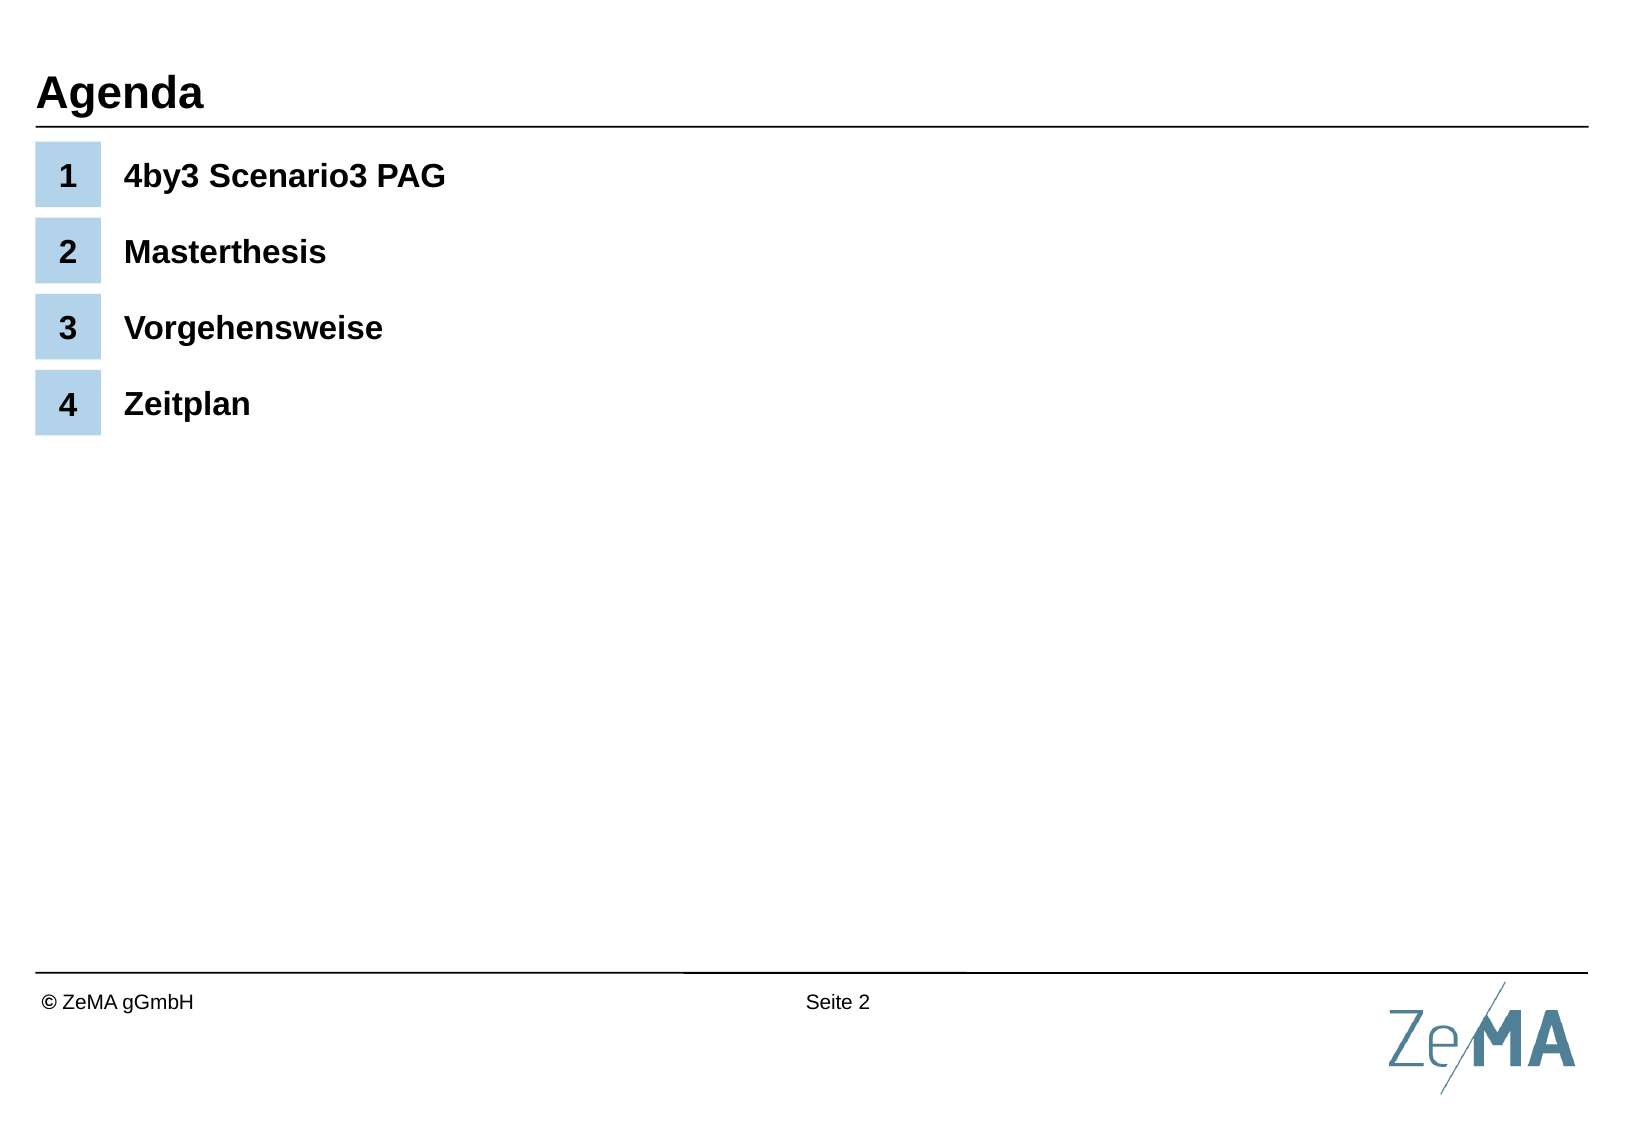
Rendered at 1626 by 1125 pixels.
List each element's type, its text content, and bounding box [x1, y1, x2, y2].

picture [1379, 981, 1584, 1095]
text_box 1 [35, 141, 101, 208]
text_box 4by3 Scenario3 PAG [111, 141, 451, 208]
text_box 3 [35, 293, 101, 360]
text_box Masterthesis [111, 217, 451, 284]
title Agenda [35, 0, 1589, 118]
text_box Zeitplan [111, 369, 451, 436]
text_box Vorgehensweise [111, 293, 451, 360]
text_box 4 [35, 369, 101, 436]
text_box 2 [35, 217, 101, 284]
